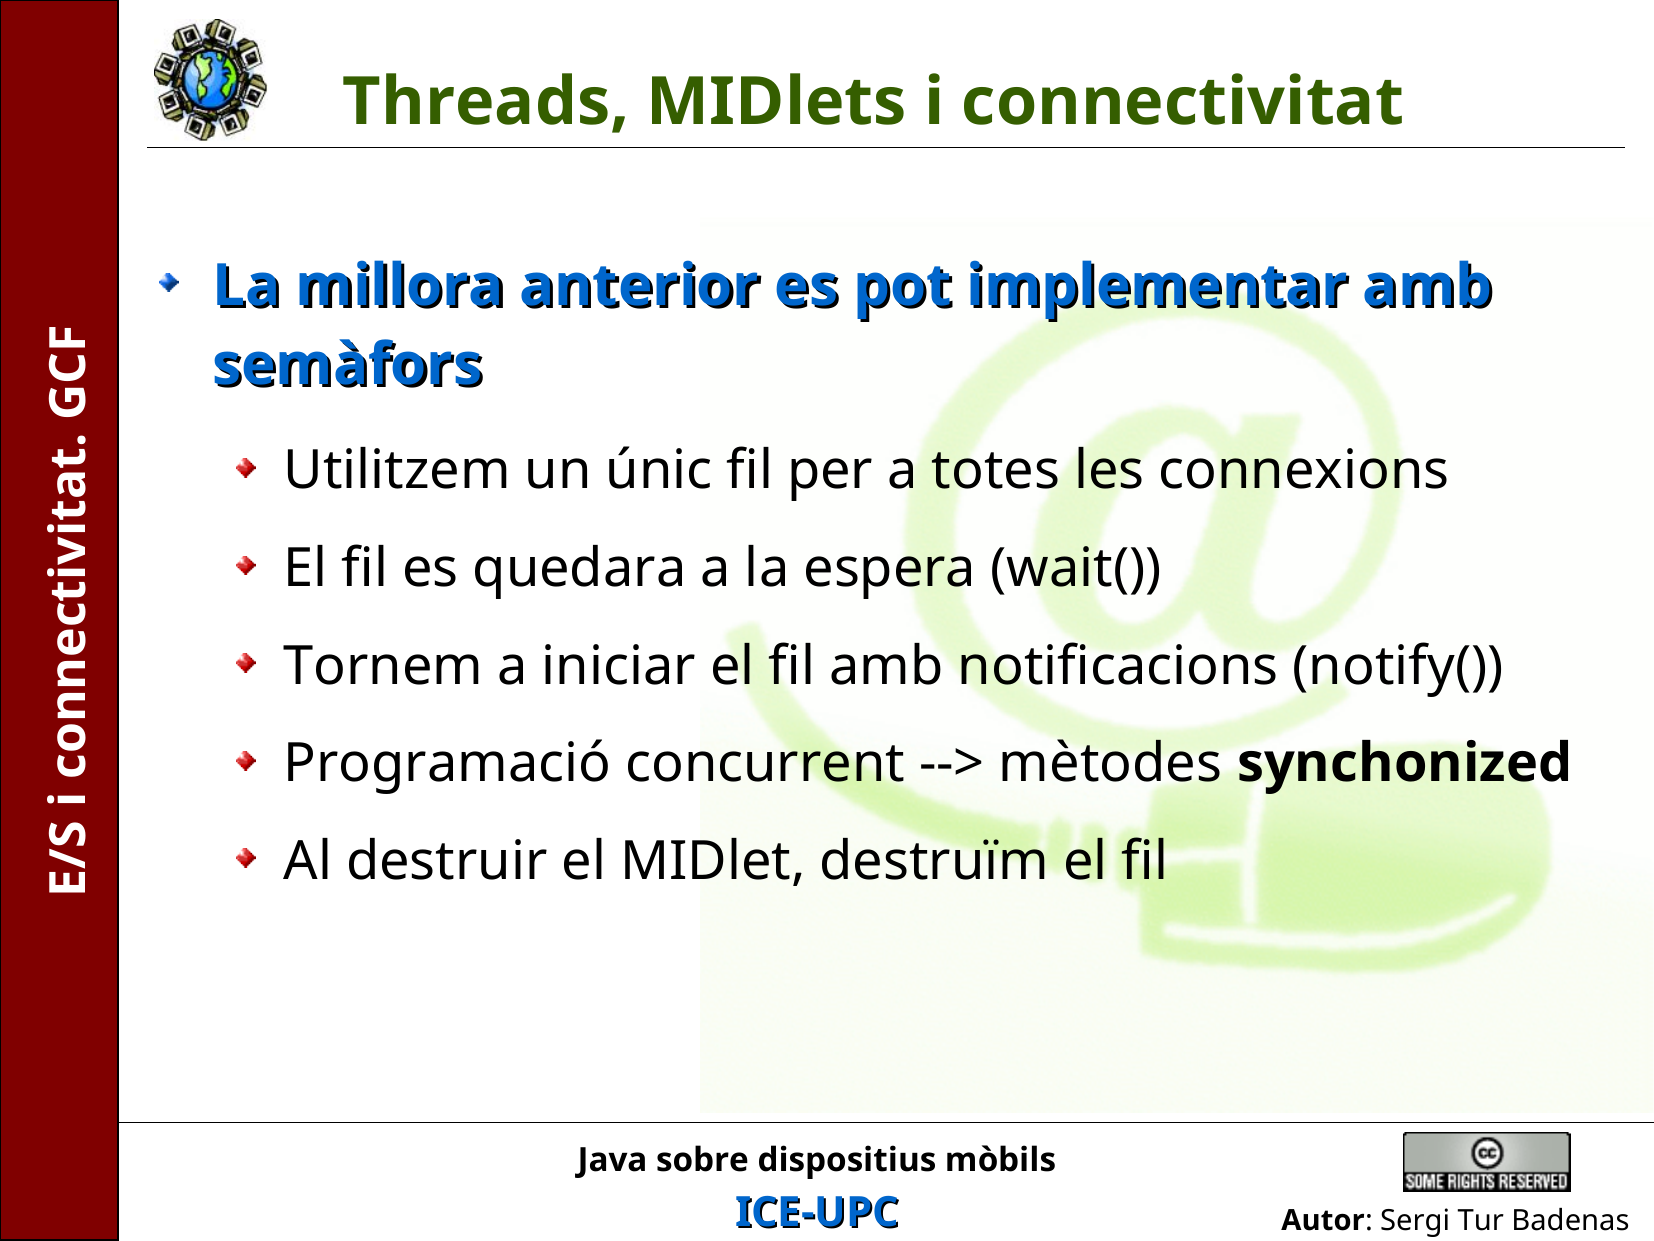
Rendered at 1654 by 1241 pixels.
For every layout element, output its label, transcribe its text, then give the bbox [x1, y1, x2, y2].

picture [700, 217, 1654, 1113]
picture [1403, 1132, 1571, 1192]
picture [154, 19, 268, 56]
list La millora anterior es pot implementar amb semàfors Utilitzem un únic fil per a totes les connexions El fil es quedara a la espera (wait()) Tornem a iniciar el fil amb notificacions (notify()) Programació concurrent --> mètodes synchonized Al destruir el MIDlet, destruïm el fil [141, 242, 1630, 1078]
title Threads, MIDlets i connectivitat [129, 56, 1619, 141]
